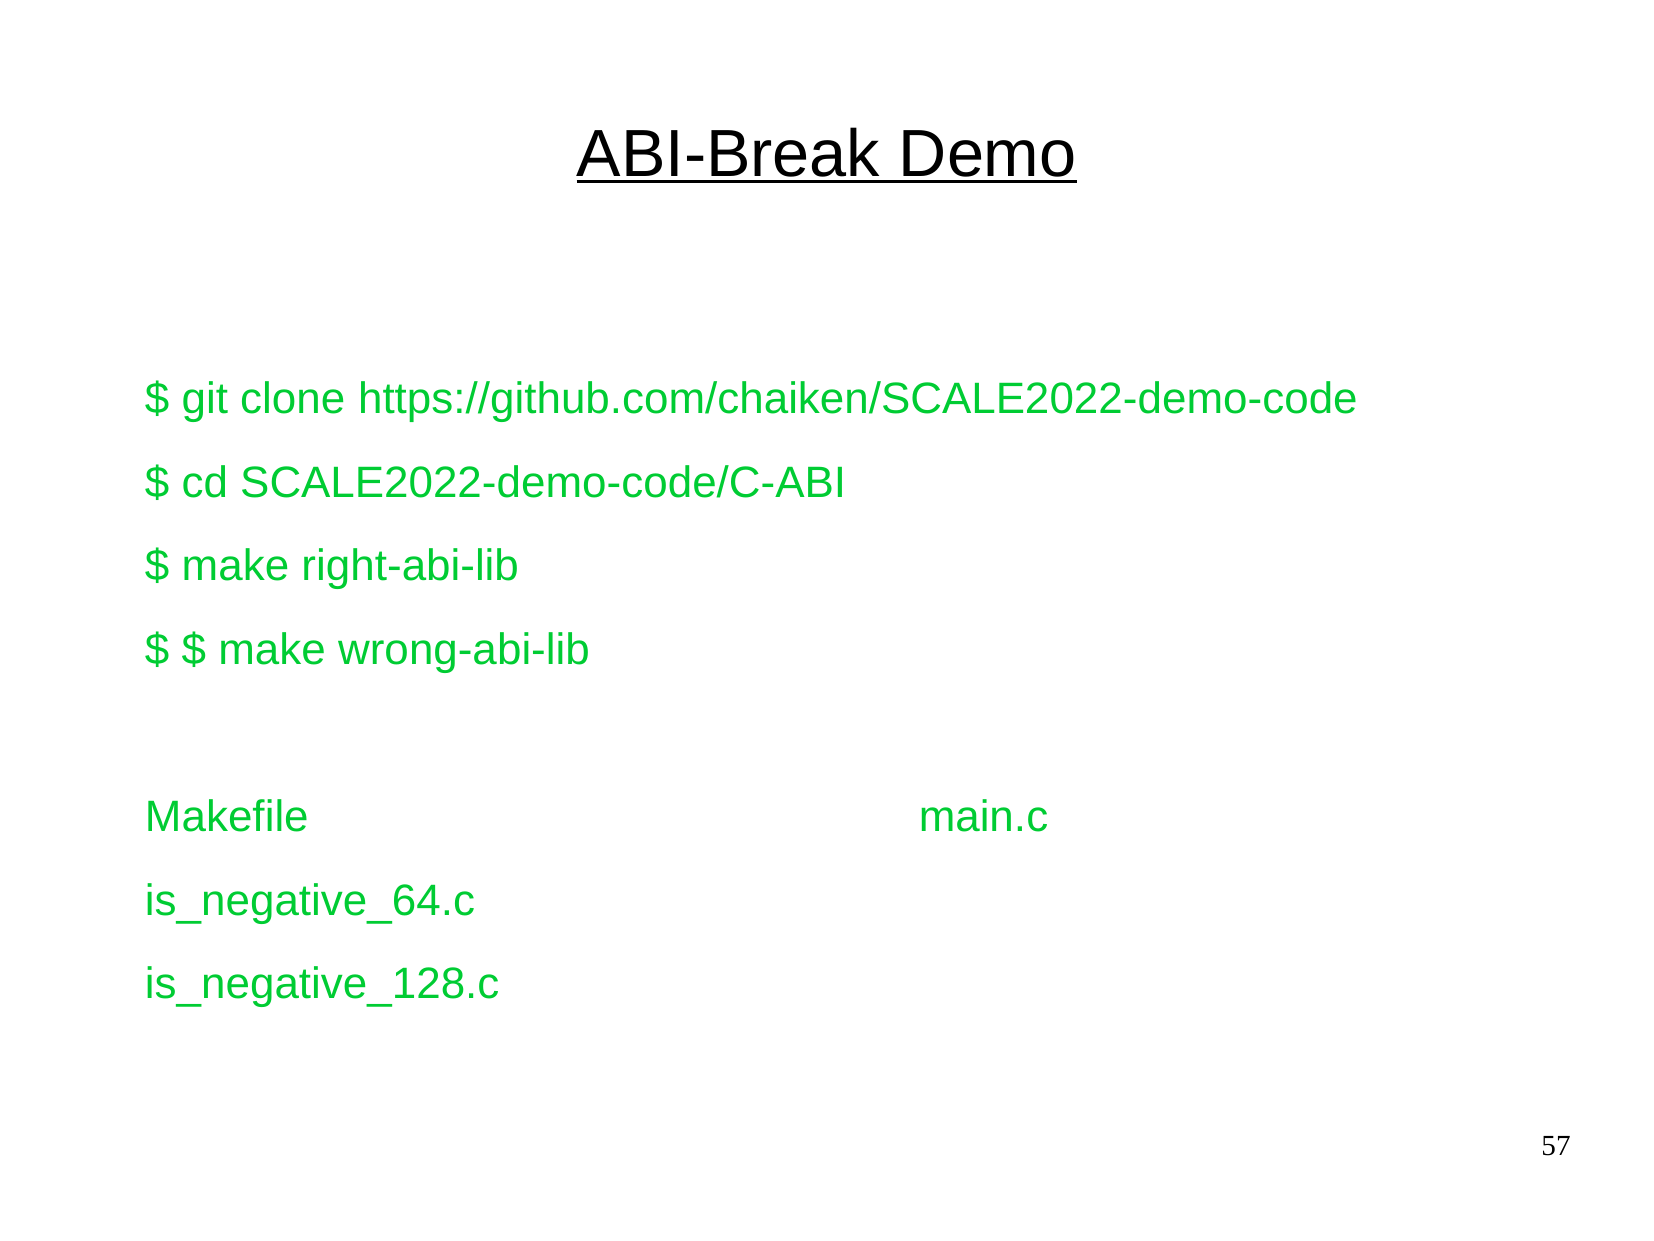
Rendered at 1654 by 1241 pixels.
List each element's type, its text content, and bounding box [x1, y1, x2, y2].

list $ git clone https://github.com/chaiken/SCALE2022-demo-code $ cd SCALE2022-demo-code/C-ABI $ make right-abi-lib $ $ make wrong-abi-lib Makefile main.c is_negative_64.c is_negative_128.c [82, 290, 1571, 1010]
title ABI-Break Demo [82, 49, 1571, 257]
